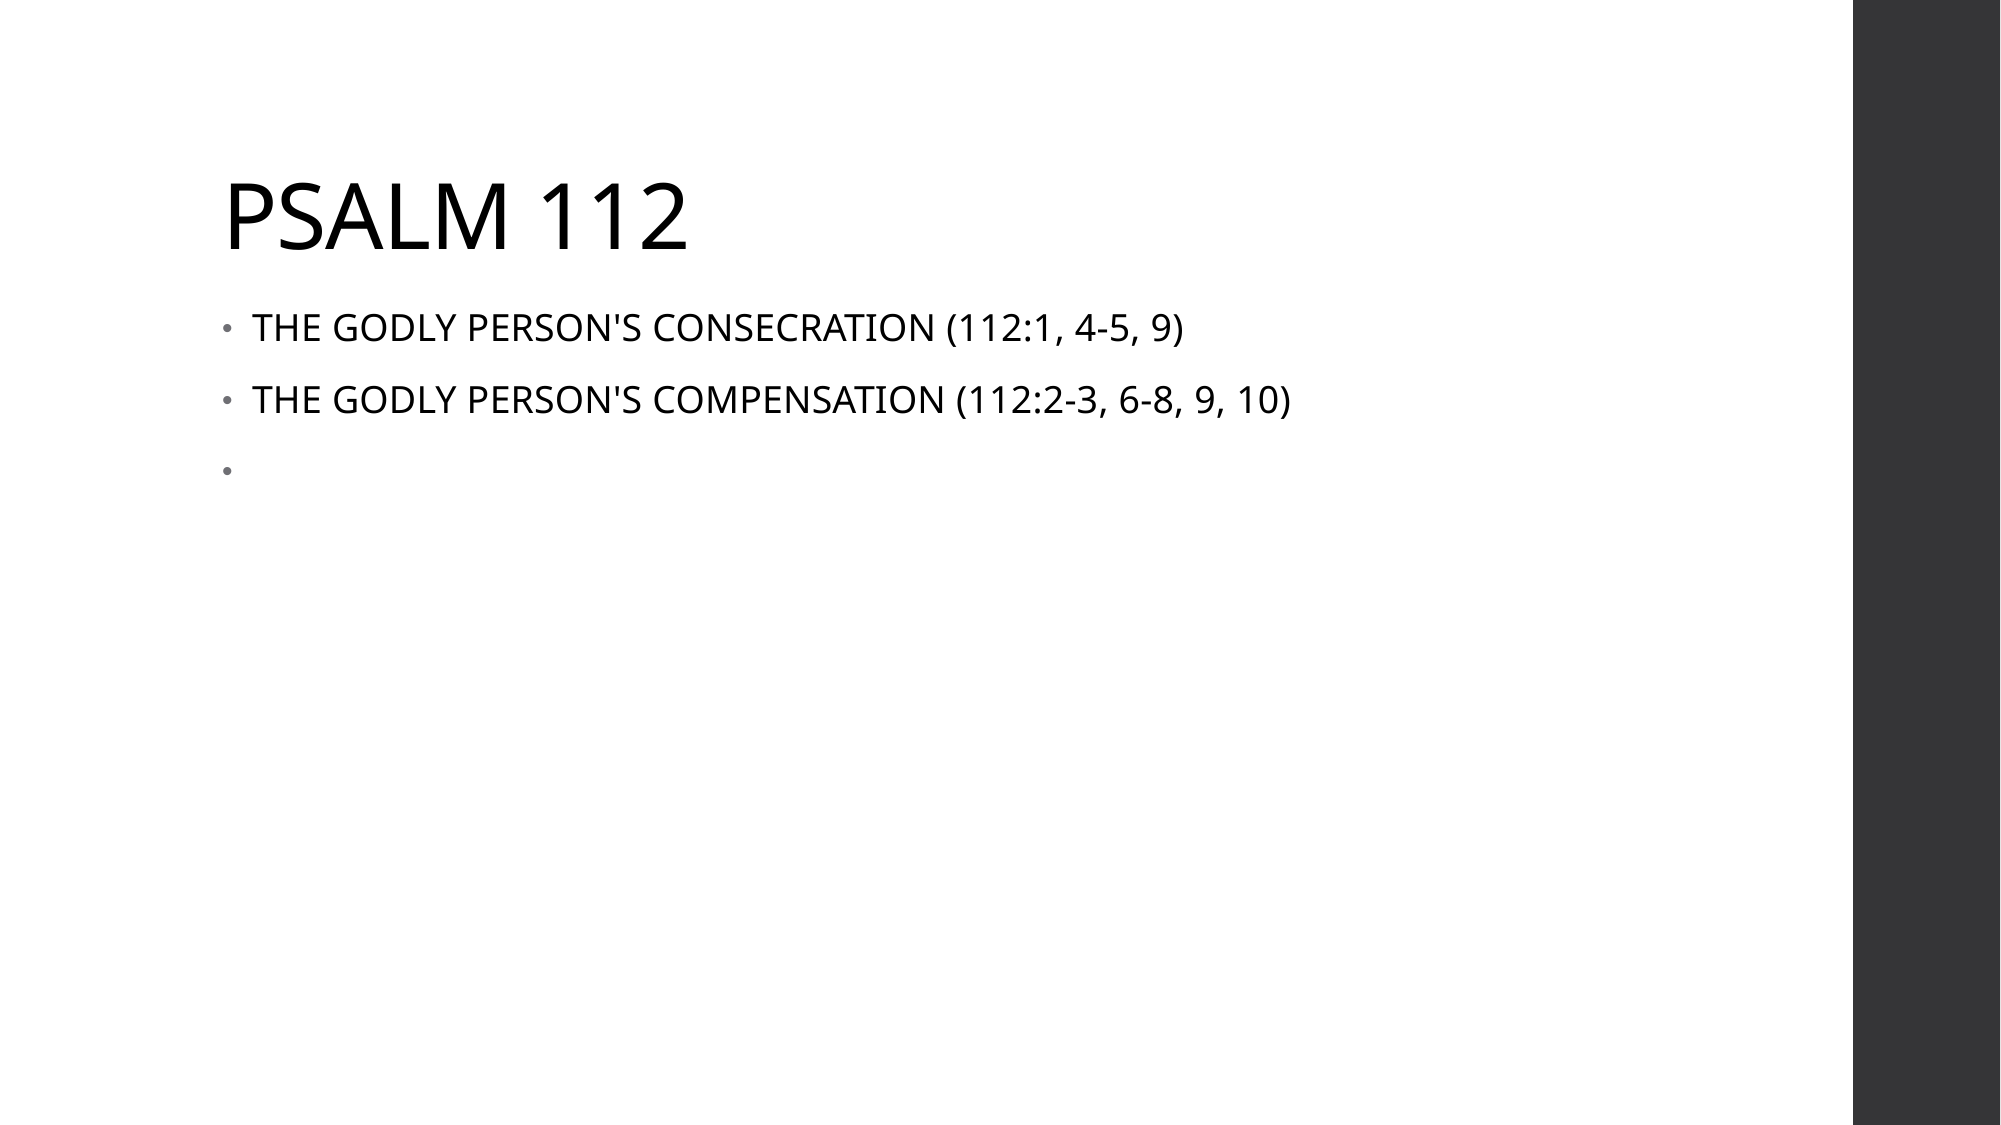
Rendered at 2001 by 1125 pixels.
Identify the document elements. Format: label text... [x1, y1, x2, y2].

list THE GODLY PERSON'S CONSECRATION (112:1, 4-5, 9) THE GODLY PERSON'S COMPENSATION (112:2-3, 6-8, 9, 10) [206, 299, 1617, 1014]
title PSALM 112 [206, 60, 1797, 278]
